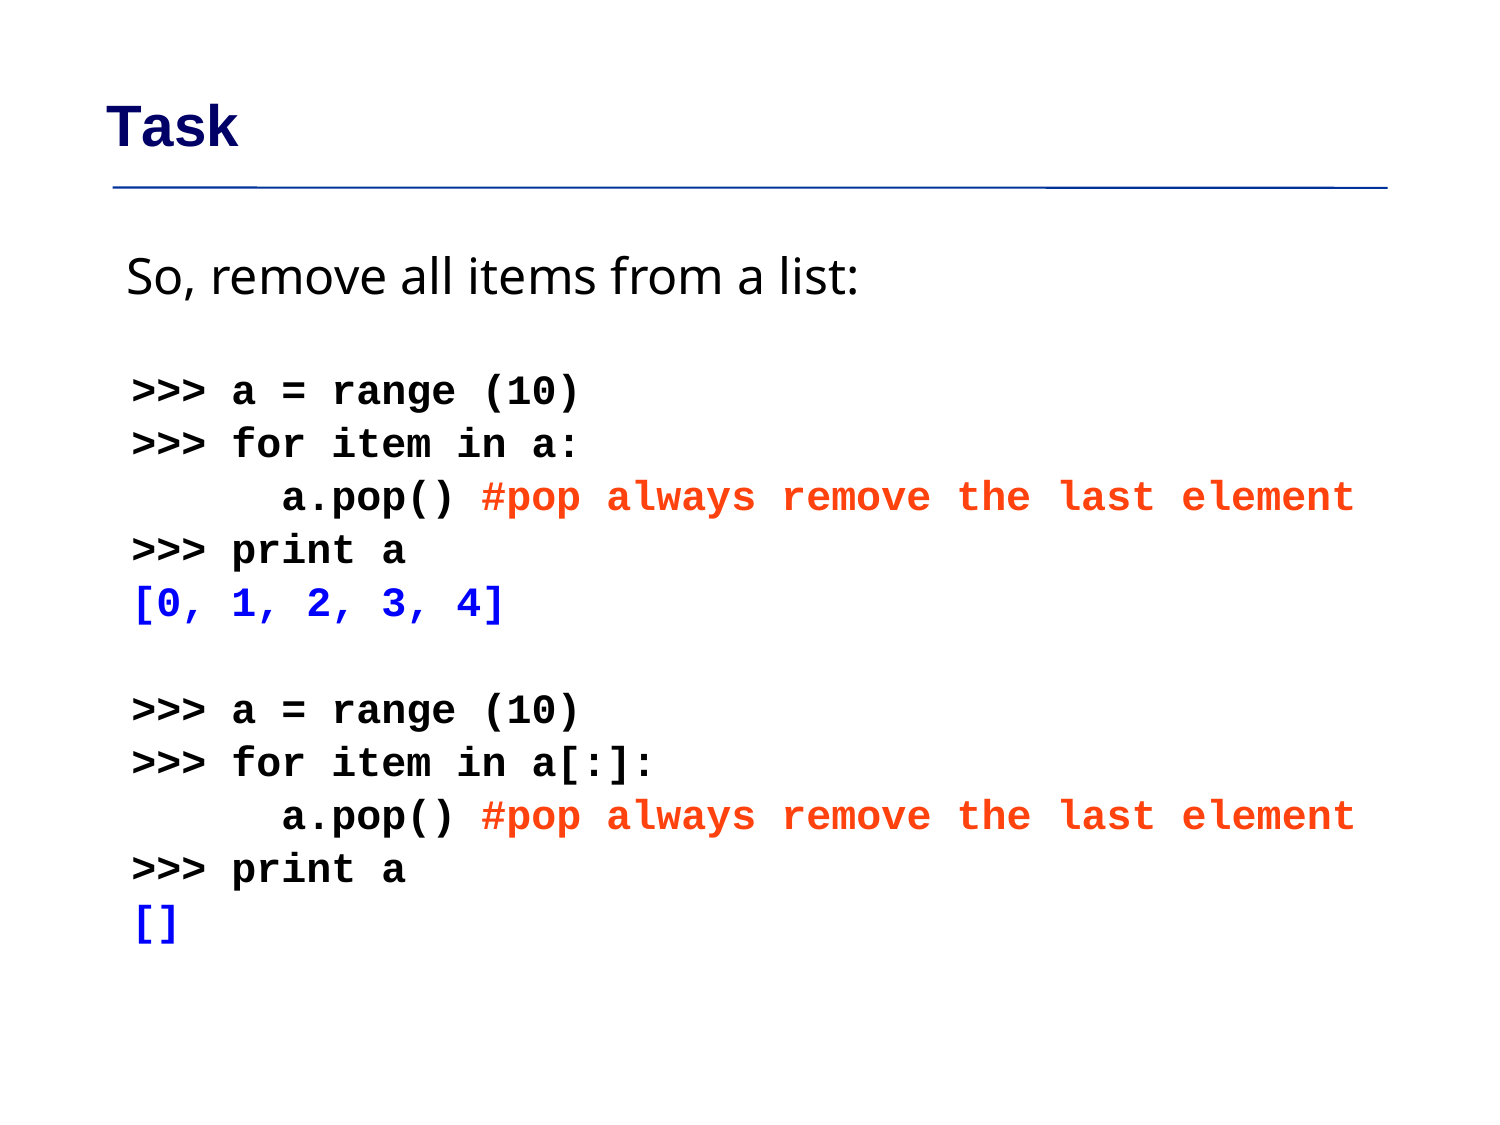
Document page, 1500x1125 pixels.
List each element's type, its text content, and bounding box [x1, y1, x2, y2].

text_box >>> a = range (10) >>> for item in a: a.pop() #pop always remove the last element >>> print a [0, 1, 2, 3, 4] >>> a = range (10) >>> for item in a[:]: a.pop() #pop always remove the last element >>> print a [] [116, 362, 1408, 956]
text_box So, remove all items from a list: [111, 233, 1021, 307]
title Task [91, 80, 1417, 167]
